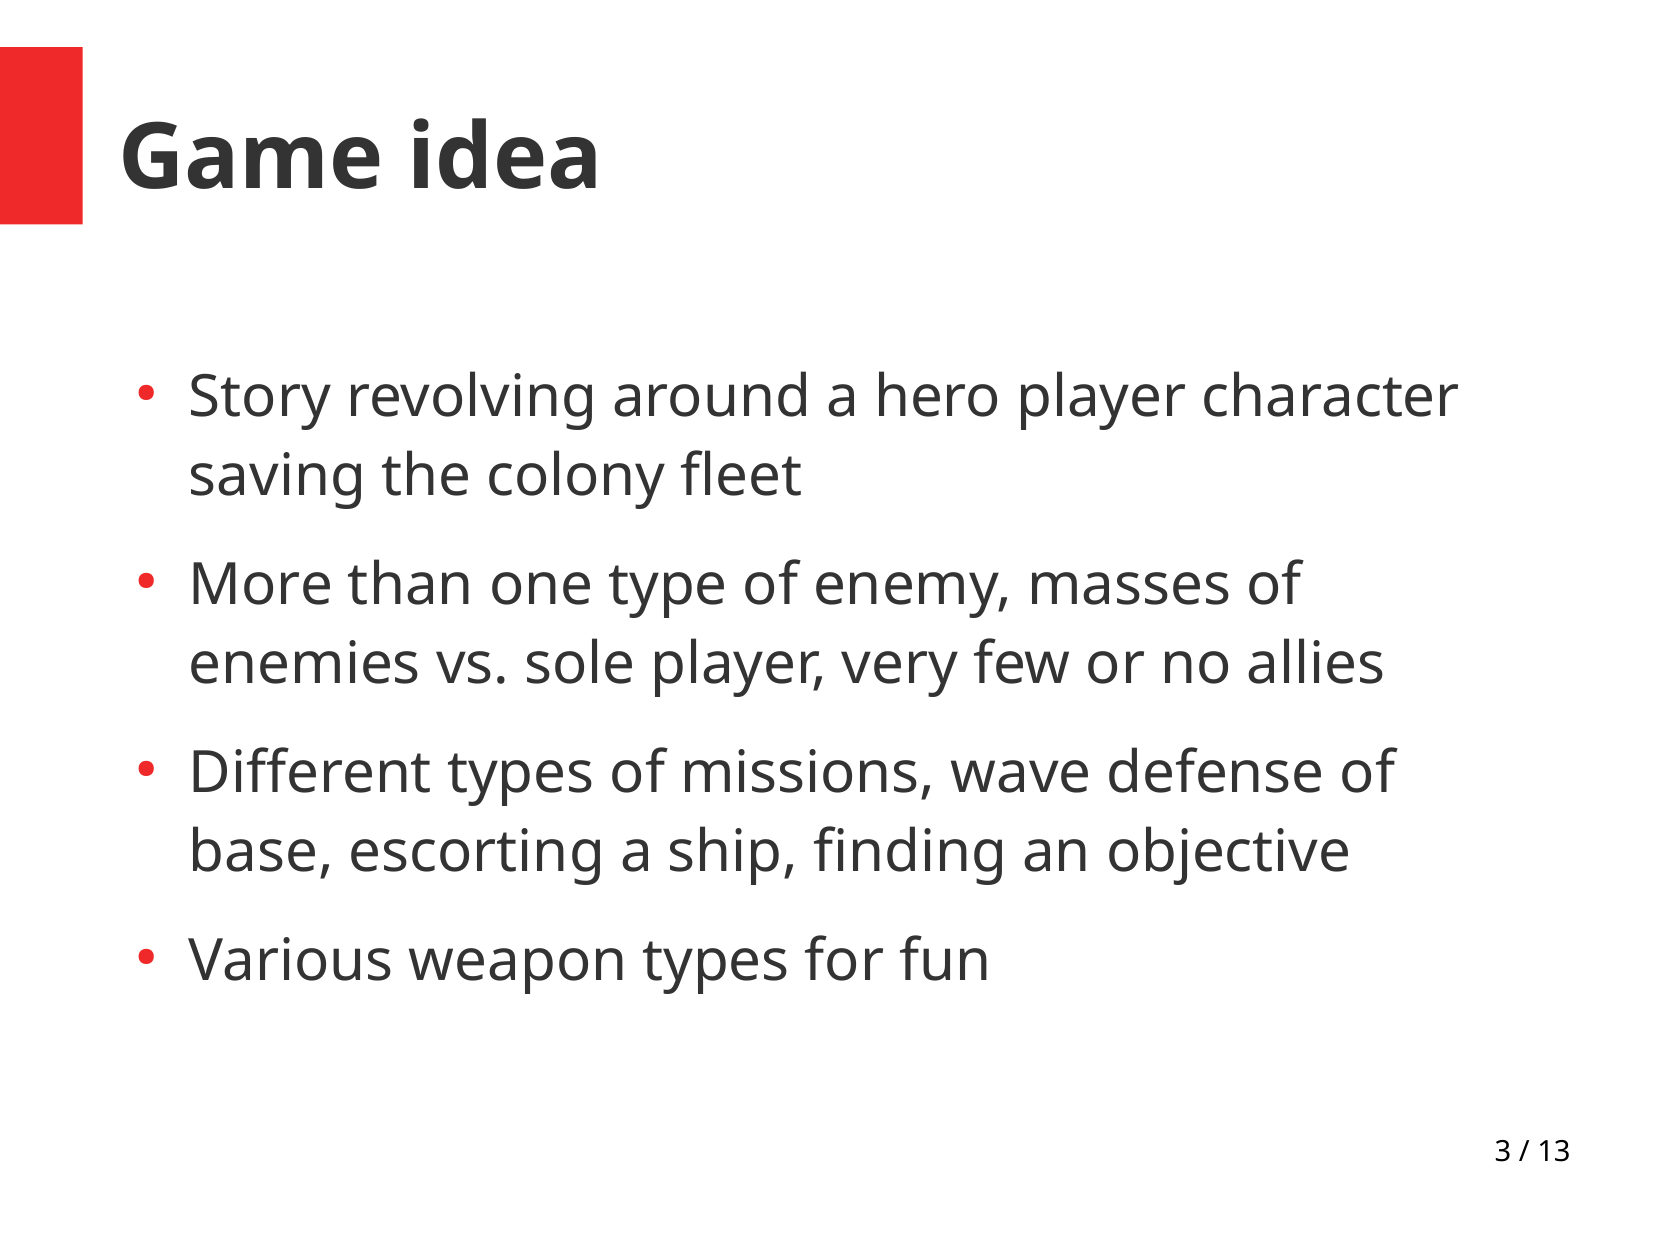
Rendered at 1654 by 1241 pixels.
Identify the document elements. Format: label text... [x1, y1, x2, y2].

list Story revolving around a hero player character saving the colony fleet More than one type of enemy, masses of enemies vs. sole player, very few or no allies Different types of missions, wave defense of base, escorting a ship, finding an objective Various weapon types for fun [118, 354, 1536, 1074]
title Game idea [118, 49, 1571, 257]
